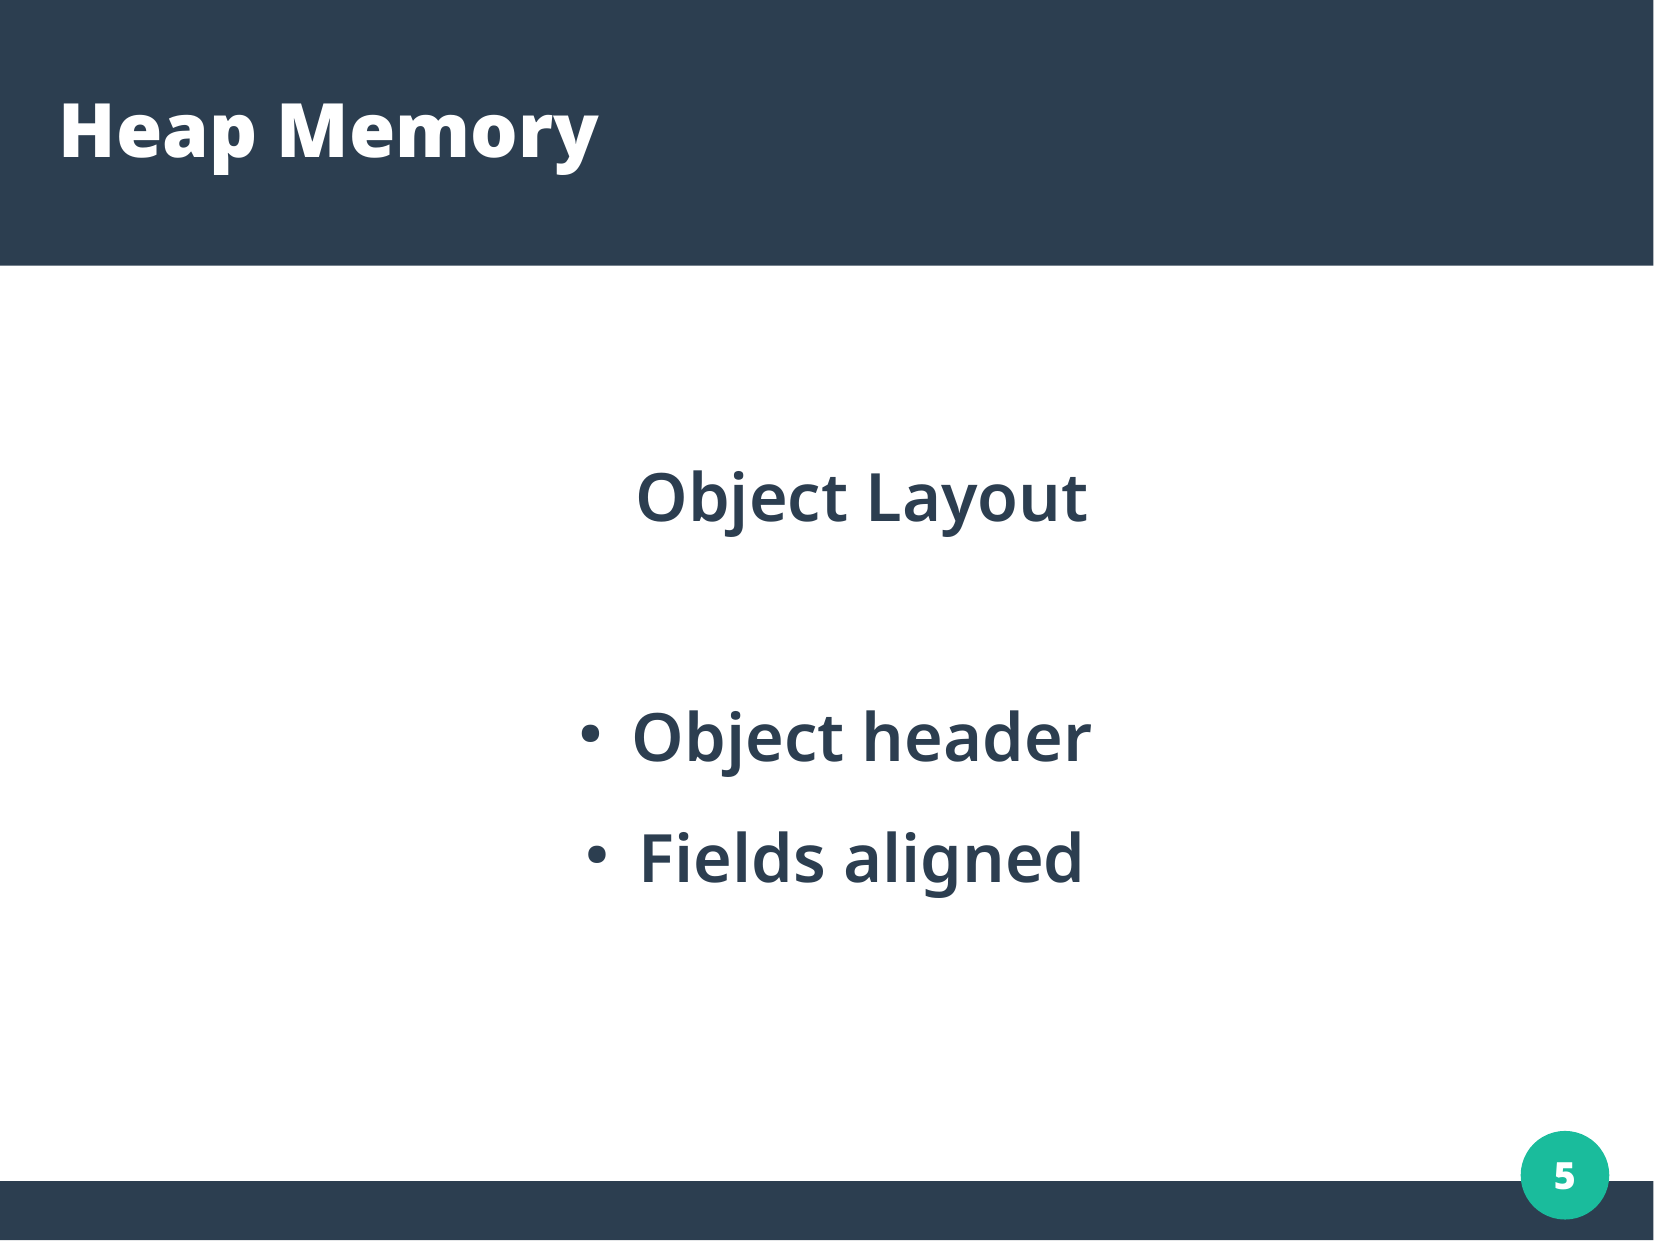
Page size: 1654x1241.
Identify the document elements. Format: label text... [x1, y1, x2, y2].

title Heap Memory [59, 49, 1595, 207]
list Object Layout Object header Fields aligned [59, 450, 1595, 1152]
